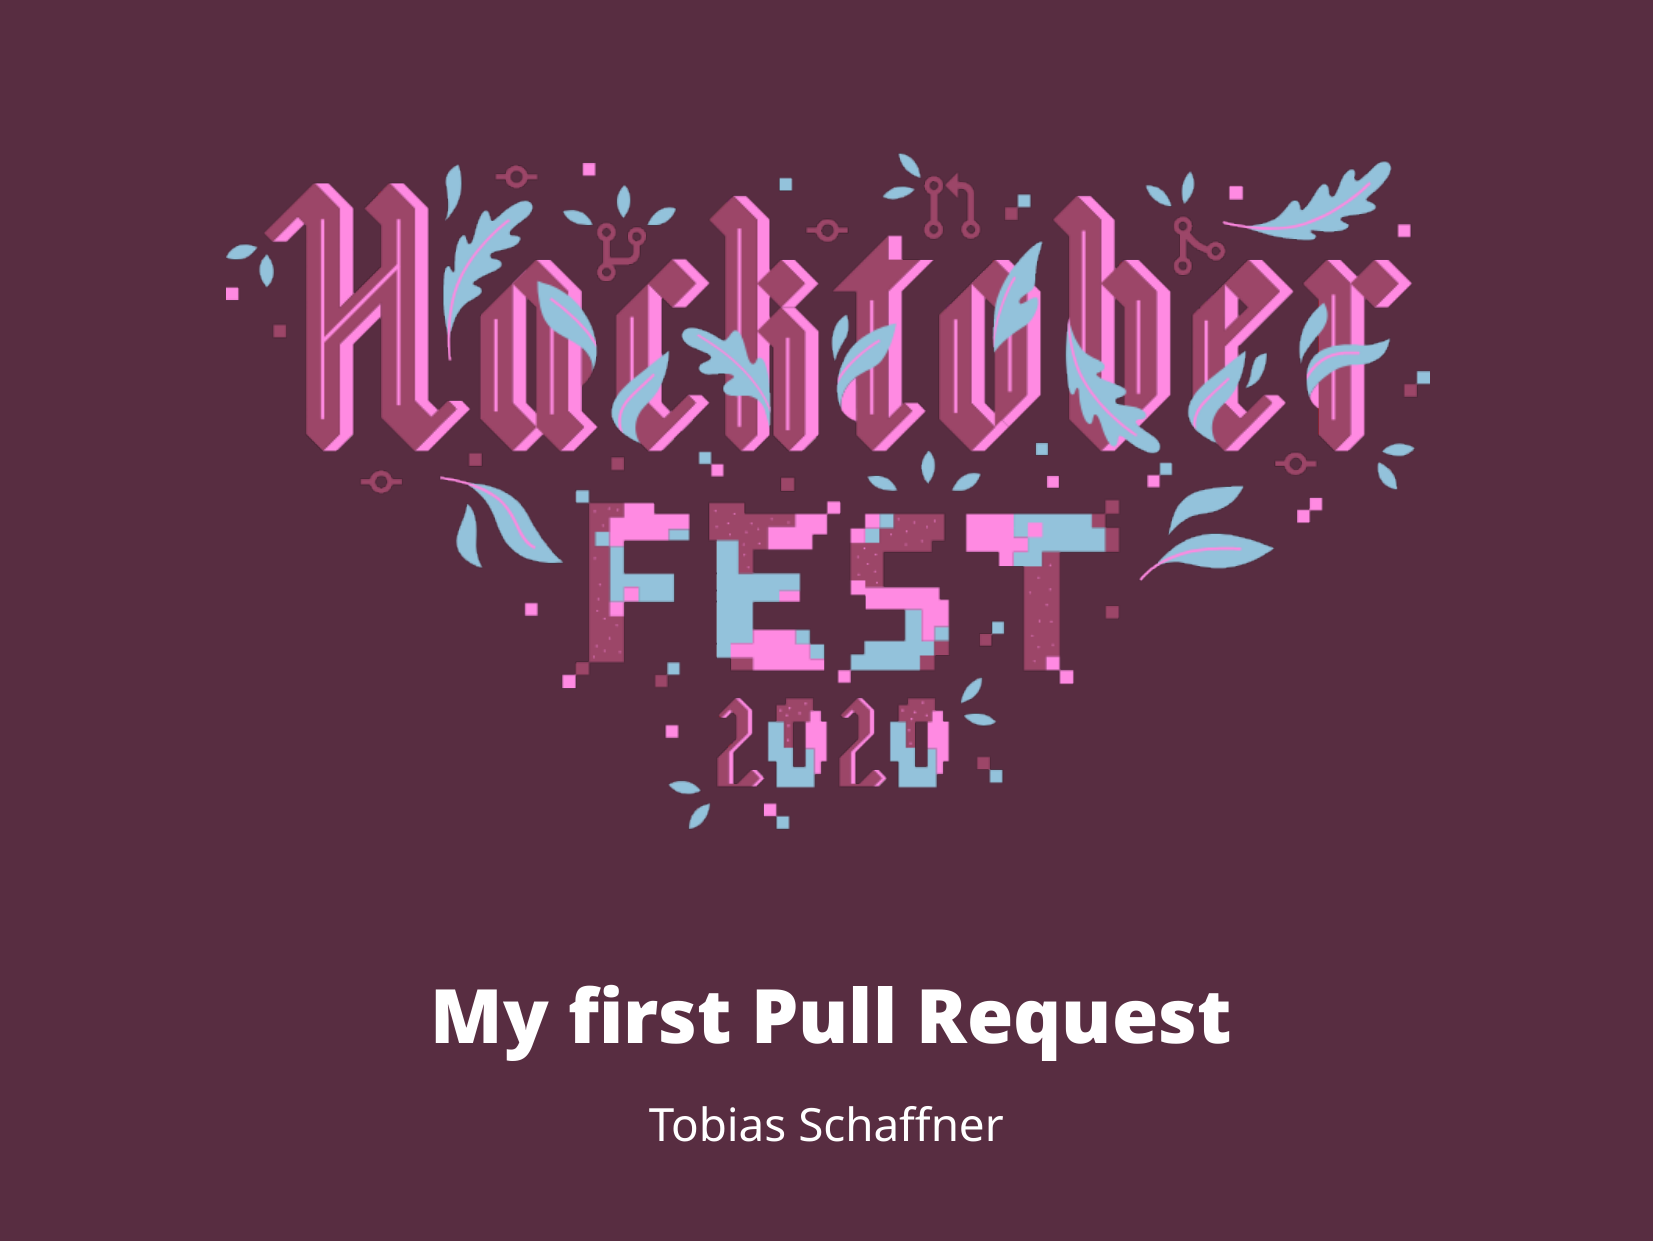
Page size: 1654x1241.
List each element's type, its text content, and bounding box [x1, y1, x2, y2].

subtitle Tobias Schaffner [58, 1064, 1594, 1182]
picture [226, 152, 1430, 831]
title My first Pull Request [64, 923, 1600, 1055]
